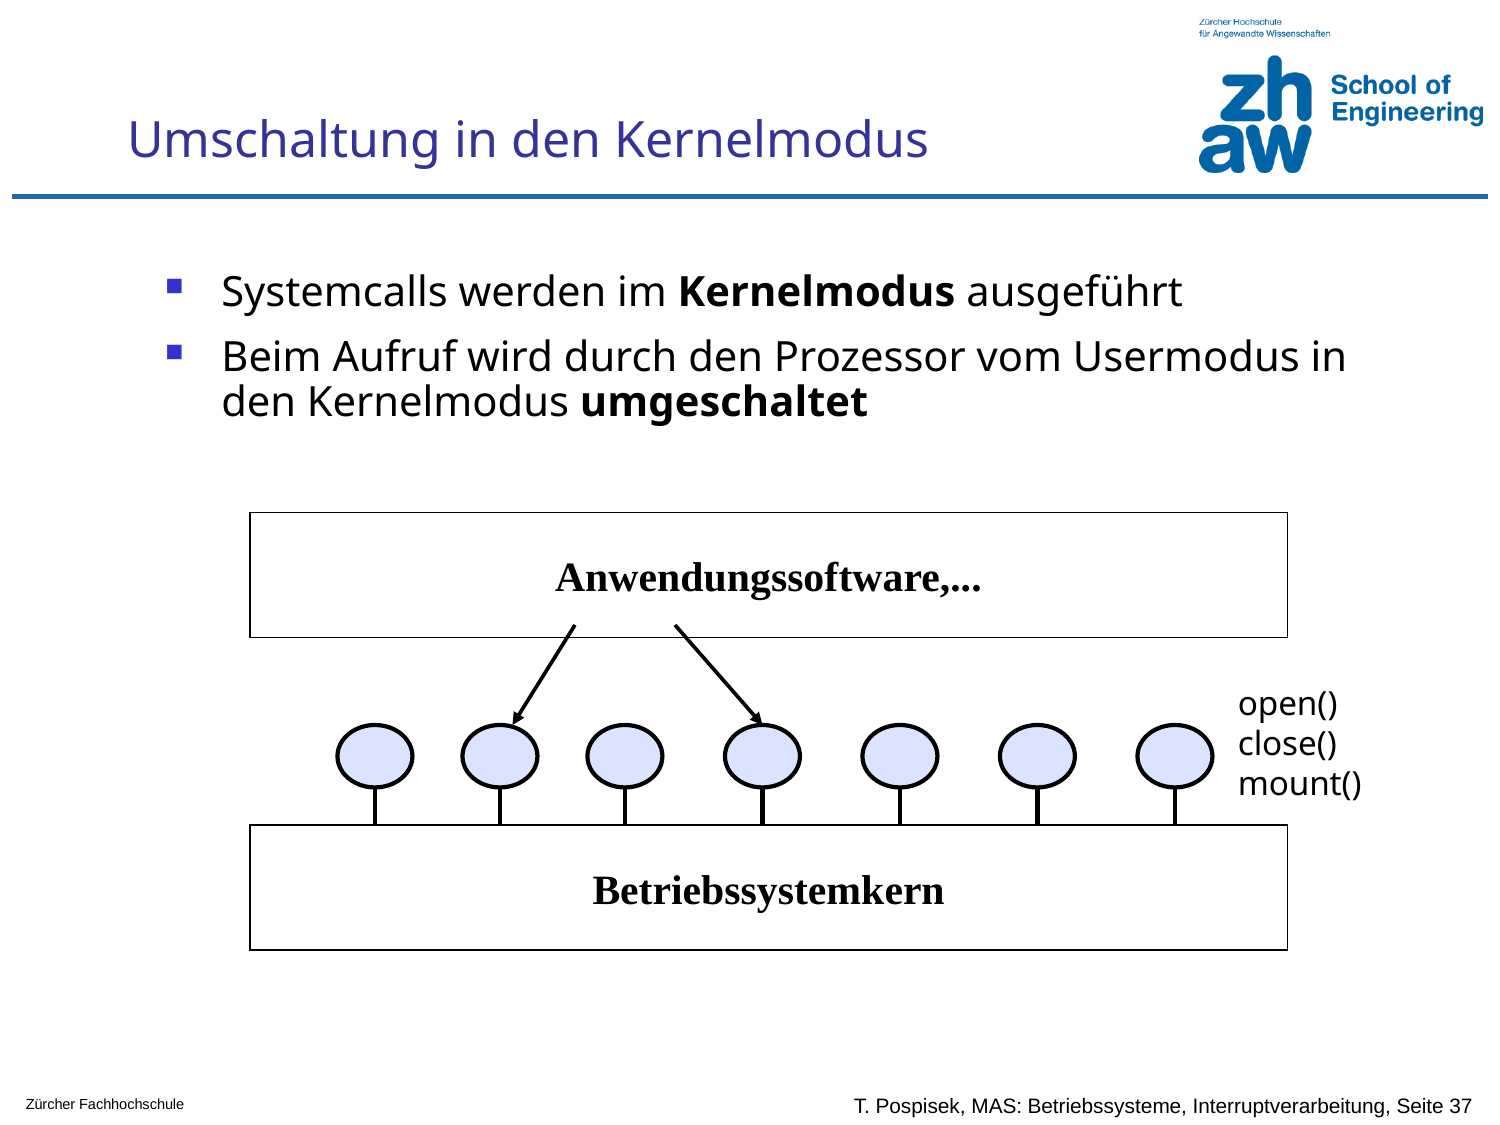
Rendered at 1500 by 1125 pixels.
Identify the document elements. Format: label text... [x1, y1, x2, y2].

text_box [1137, 724, 1213, 788]
text_box Anwendungssoftware,... [249, 512, 1288, 638]
text_box [724, 724, 800, 788]
text_box [337, 724, 413, 788]
text_box [999, 724, 1075, 788]
text_box [462, 724, 538, 788]
text_box open() close() mount() [1223, 674, 1377, 810]
picture [1199, 19, 1483, 173]
list Systemcalls werden im Kernelmodus ausgeführt Beim Aufruf wird durch den Prozessor vom Usermodus in den Kernelmodus umgeschaltet [150, 262, 1425, 413]
text_box Betriebssystemkern [249, 825, 1288, 950]
title Umschaltung in den Kernelmodus [112, 66, 1391, 175]
text_box [862, 724, 938, 788]
text_box [587, 724, 663, 788]
